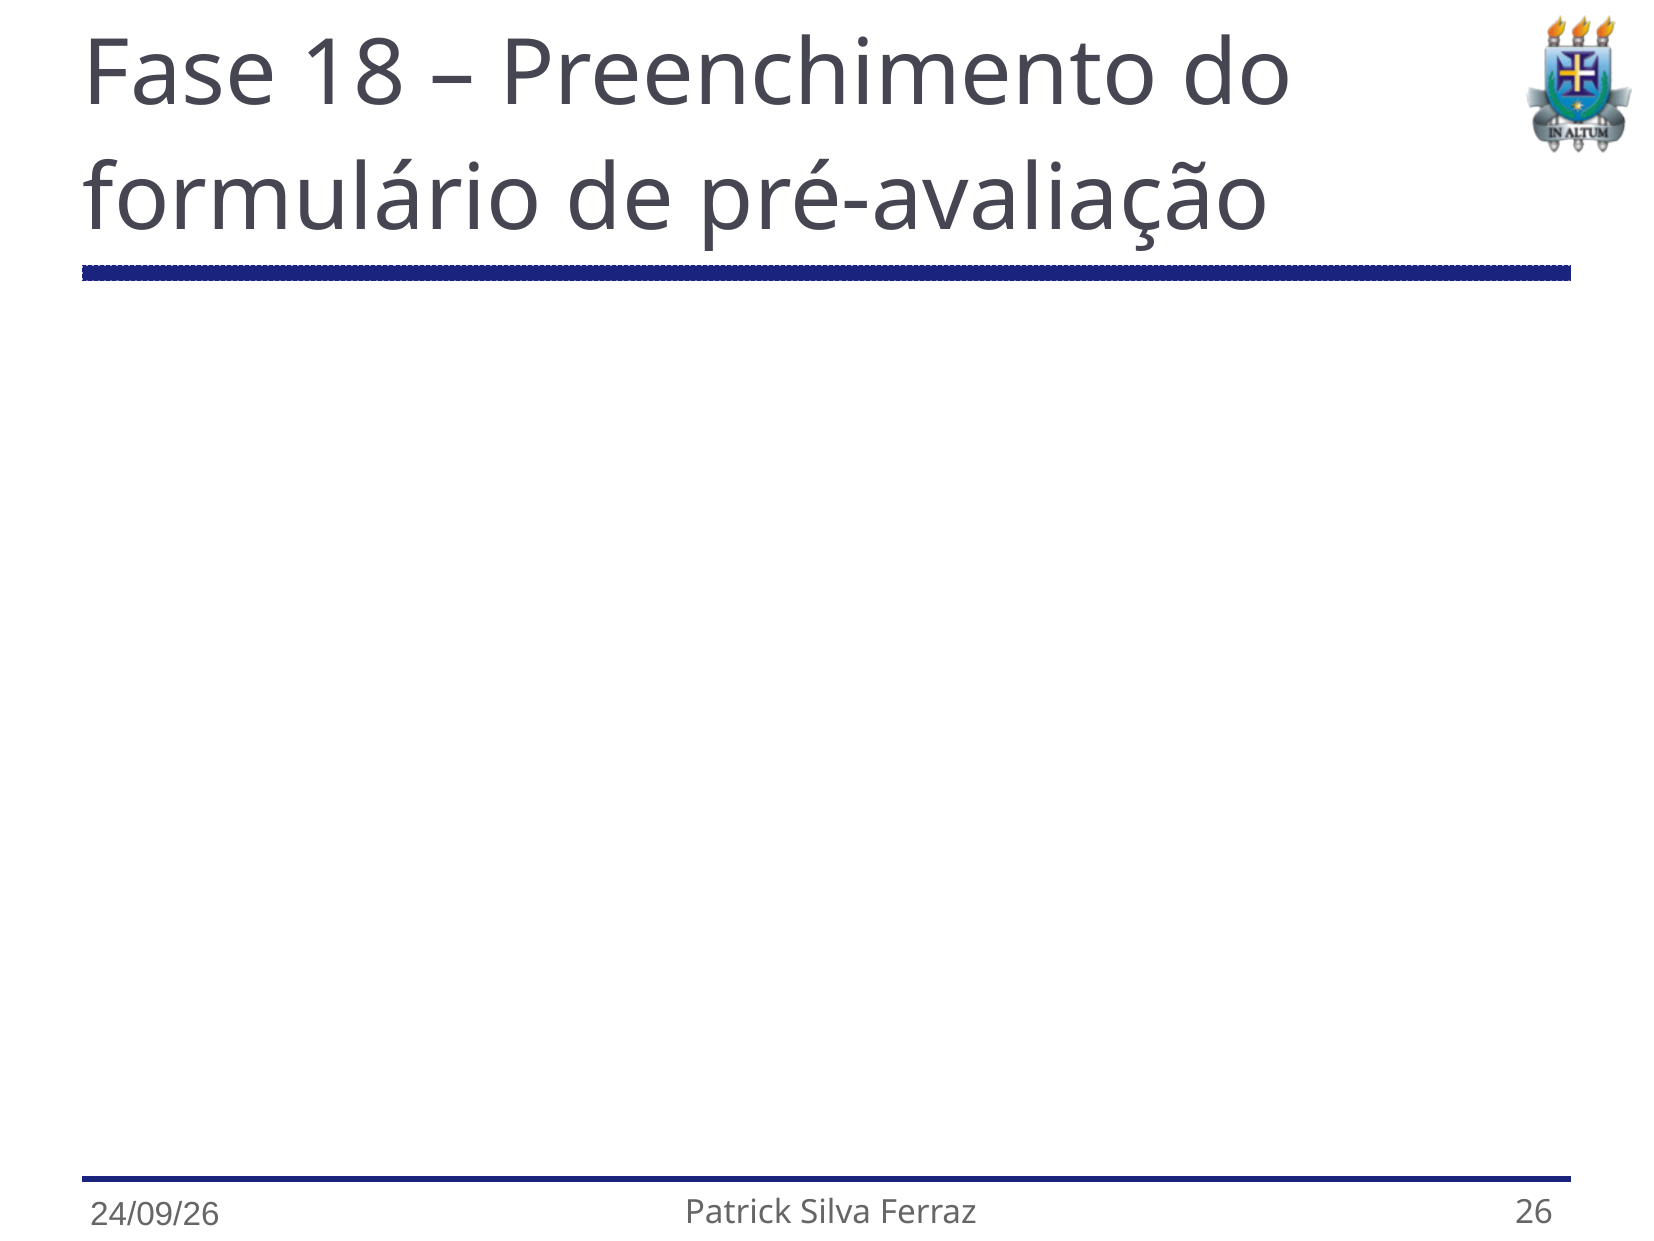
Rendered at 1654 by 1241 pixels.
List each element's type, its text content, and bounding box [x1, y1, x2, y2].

picture [1571, 15, 1632, 153]
title Fase 18 – Preenchimento do formulário de pré-avaliação [82, 11, 1571, 257]
